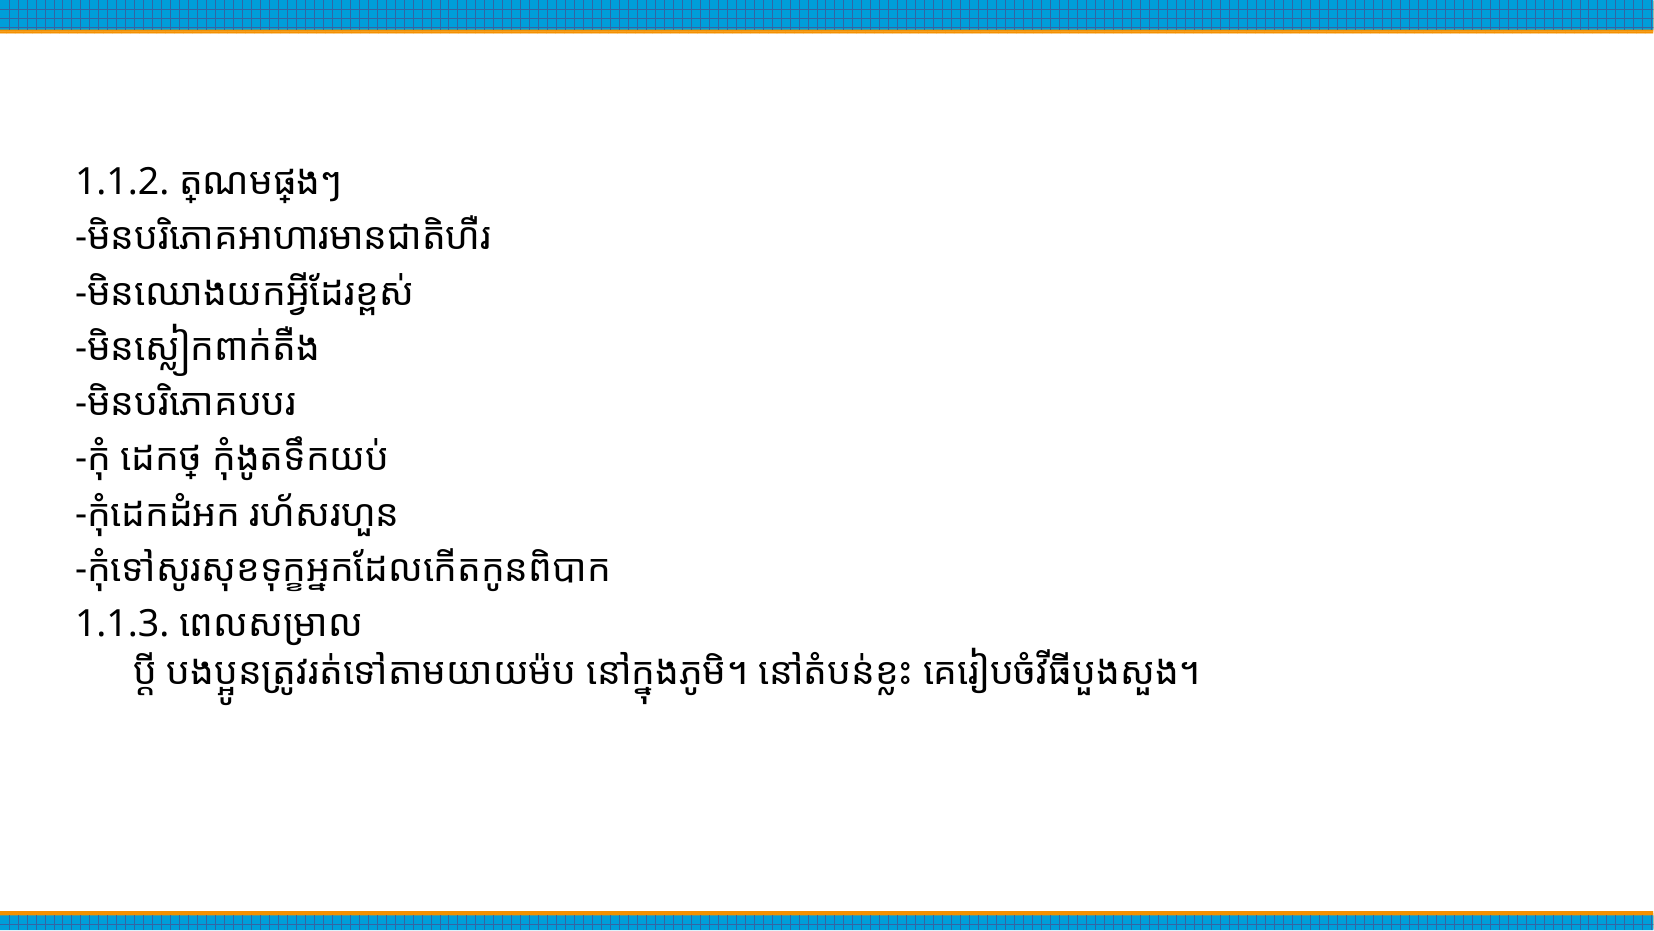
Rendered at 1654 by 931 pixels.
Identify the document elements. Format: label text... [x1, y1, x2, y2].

subtitle 1.1.2. ត្រណមផ្សេងៗ -មិនបរិភោគអាហារមានជាតិហឺរ -មិនឈោងយកអ្វីដែរខ្ពស់ -មិនស្លៀកពាក់តឺង -មិនបរិភោគបបរ -កុំ ដេកថ្ងៃ កុំងូតទឹកយប់ -កុំដេកដំអក រហ័សរហួន -កុំទៅសូរសុខទុក្ខអ្នកដែលកើតកូនពិបាក 1.1.3. ពេលសម្រាល ប្តី បងប្អូនត្រូវរត់ទៅតាមយាយម៉ប នៅក្នុងភូមិ។ នៅតំបន់ខ្លះ គេរៀបចំវីធីបួងសួង។ [75, 67, 1564, 788]
